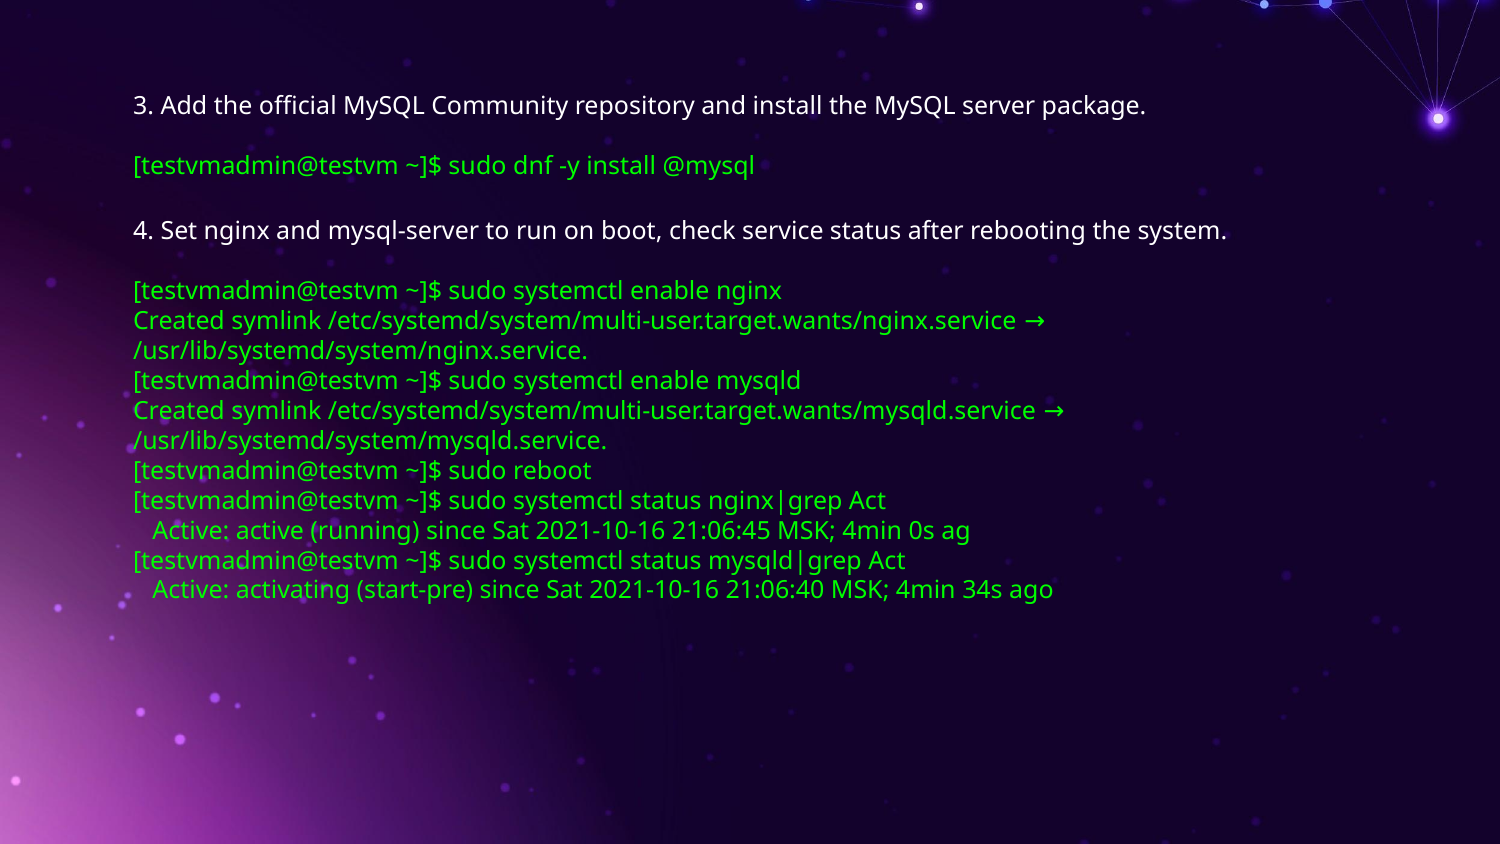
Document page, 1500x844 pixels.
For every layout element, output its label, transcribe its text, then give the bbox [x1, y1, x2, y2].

list 3. Add the official MySQL Community repository and install the MySQL server package. [testvmadmin@testvm ~]$ sudo dnf -y install @mysql 4. Set nginx and mysql-server to run on boot, check service status after rebooting the system. [testvmadmin@testvm ~]$ sudo systemctl enable nginx Created symlink /etc/systemd/system/multi-user.target.wants/nginx.service → /usr/lib/systemd/system/nginx.service. [testvmadmin@testvm ~]$ sudo systemctl enable mysqld Created symlink /etc/systemd/system/multi-user.target.wants/mysqld.service → /usr/lib/systemd/system/mysqld.service. [testvmadmin@testvm ~]$ sudo reboot [testvmadmin@testvm ~]$ sudo systemctl status nginx|grep Act Active: active (running) since Sat 2021-10-16 21:06:45 MSK; 4min 0s ag [testvmadmin@testvm ~]$ sudo systemctl status mysqld|grep Act Active: activating (start-pre) since Sat 2021-10-16 21:06:40 MSK; 4min 34s ago [118, 75, 1382, 788]
picture [0, 0, 1500, 844]
